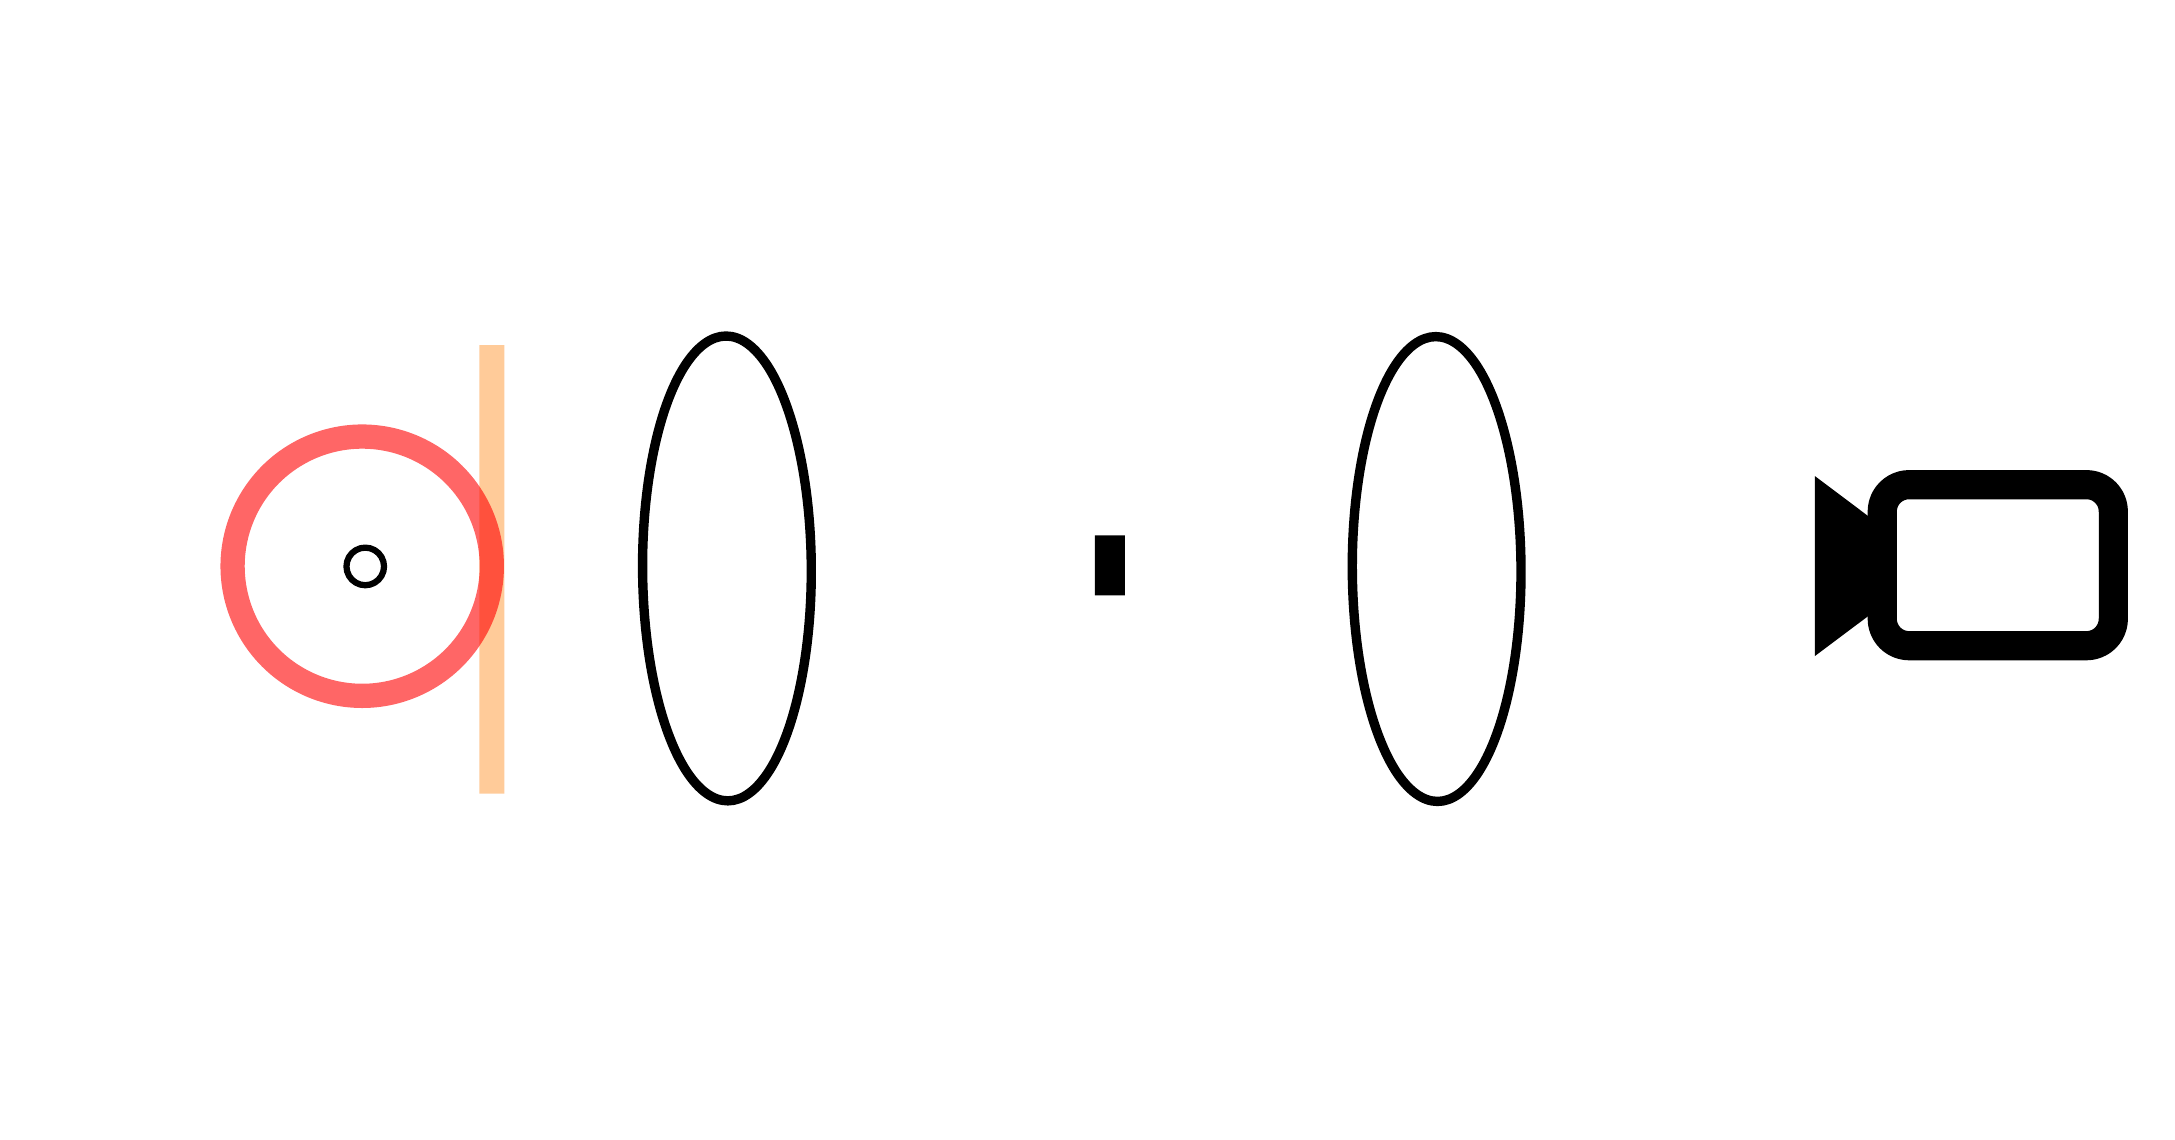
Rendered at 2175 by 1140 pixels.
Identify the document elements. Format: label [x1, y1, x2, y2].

text_box [1882, 484, 2114, 646]
text_box [1814, 476, 1875, 657]
text_box [1352, 336, 1522, 802]
text_box [1094, 535, 1125, 596]
text_box [220, 424, 504, 709]
text_box [642, 336, 812, 801]
